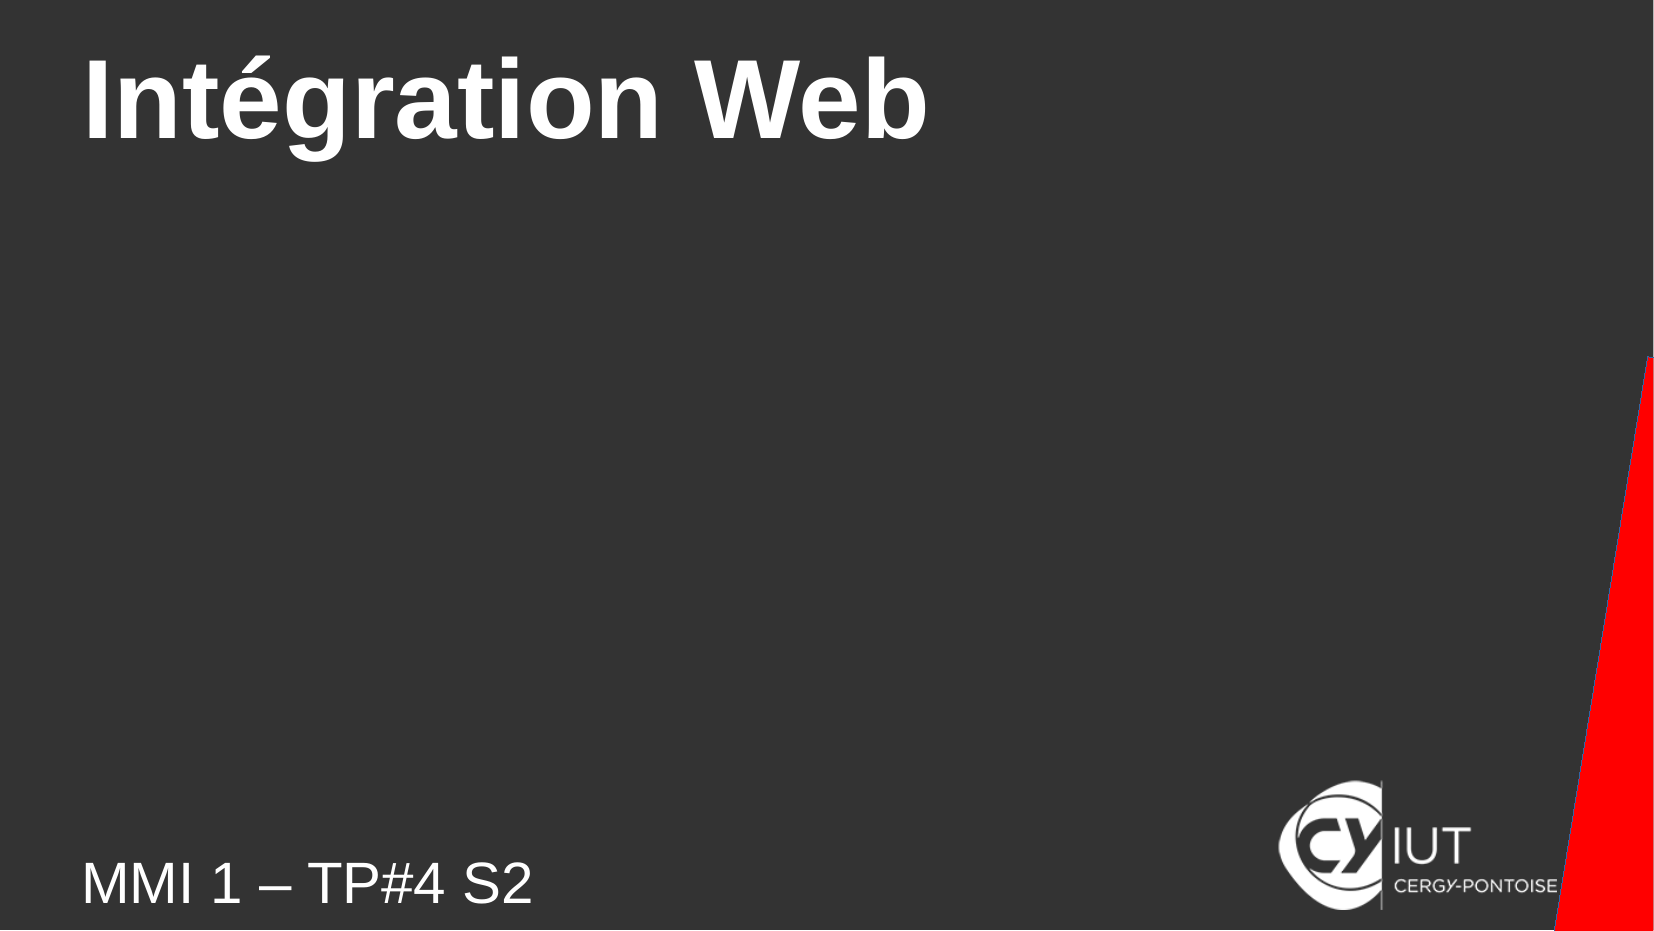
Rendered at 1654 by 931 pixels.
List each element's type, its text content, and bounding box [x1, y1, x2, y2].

title Intégration Web [82, 36, 1571, 226]
picture [1275, 779, 1557, 910]
text_box [1554, 356, 1654, 931]
title MMI 1 – TP#4 S2 [81, 805, 1134, 931]
